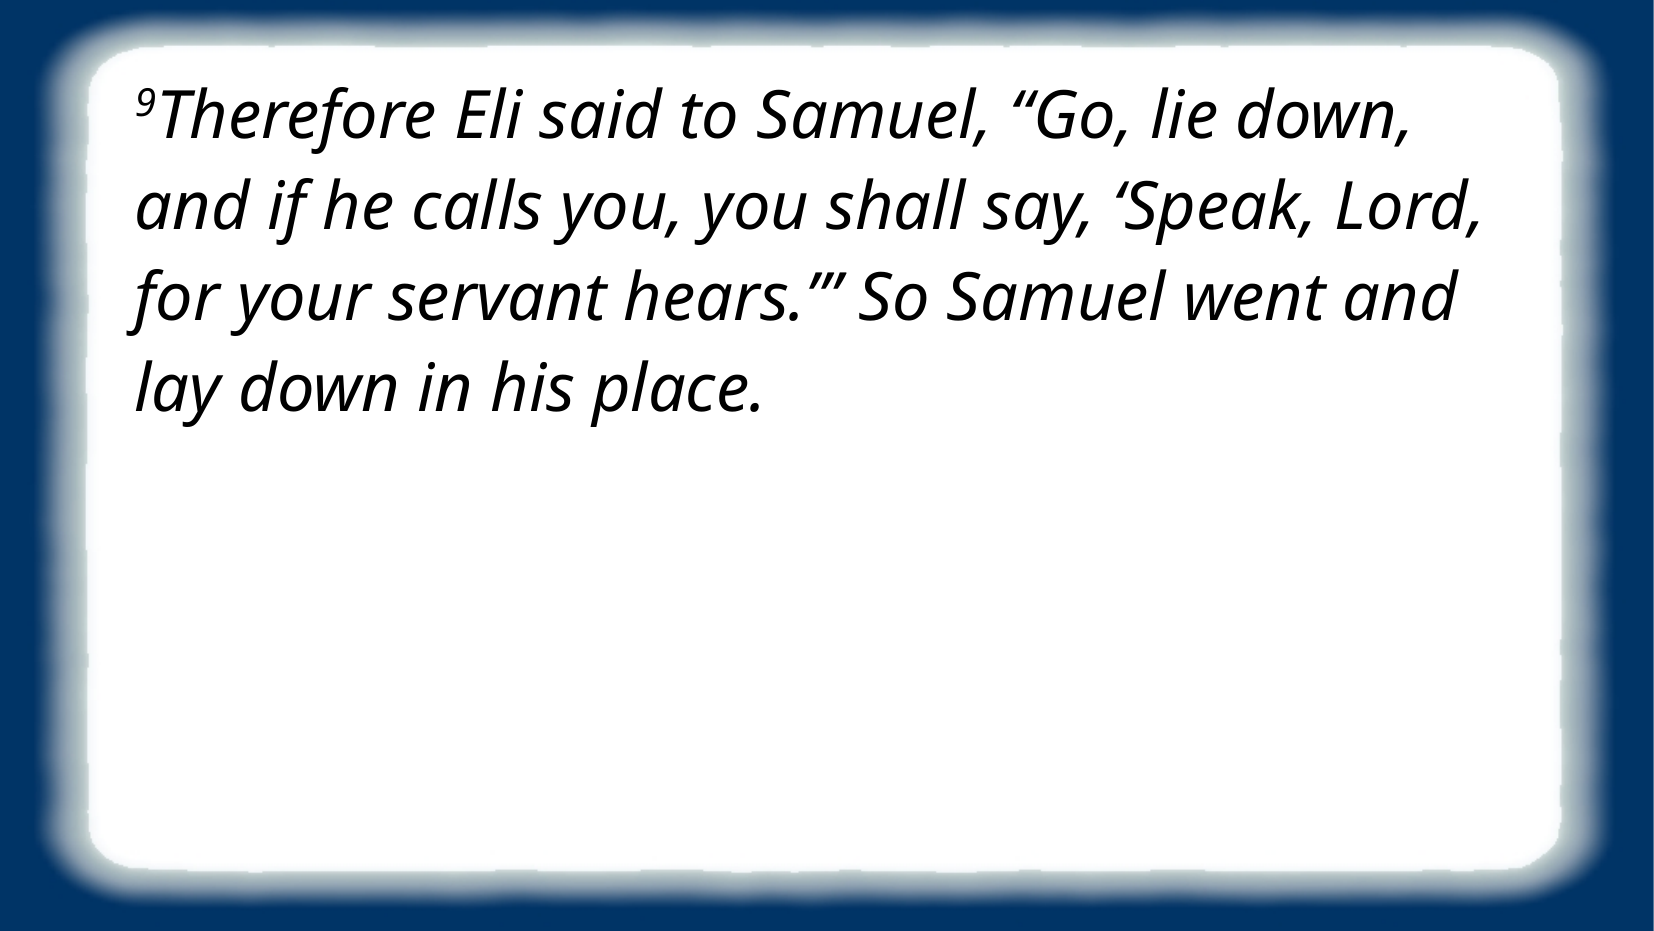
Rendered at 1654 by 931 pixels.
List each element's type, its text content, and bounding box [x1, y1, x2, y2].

picture [0, 0, 1654, 931]
text_box 9Therefore Eli said to Samuel, “Go, lie down, and if he calls you, you shall say, ‘Speak, Lord, for your servant hears.’” So Samuel went and lay down in his place. [120, 60, 1531, 430]
